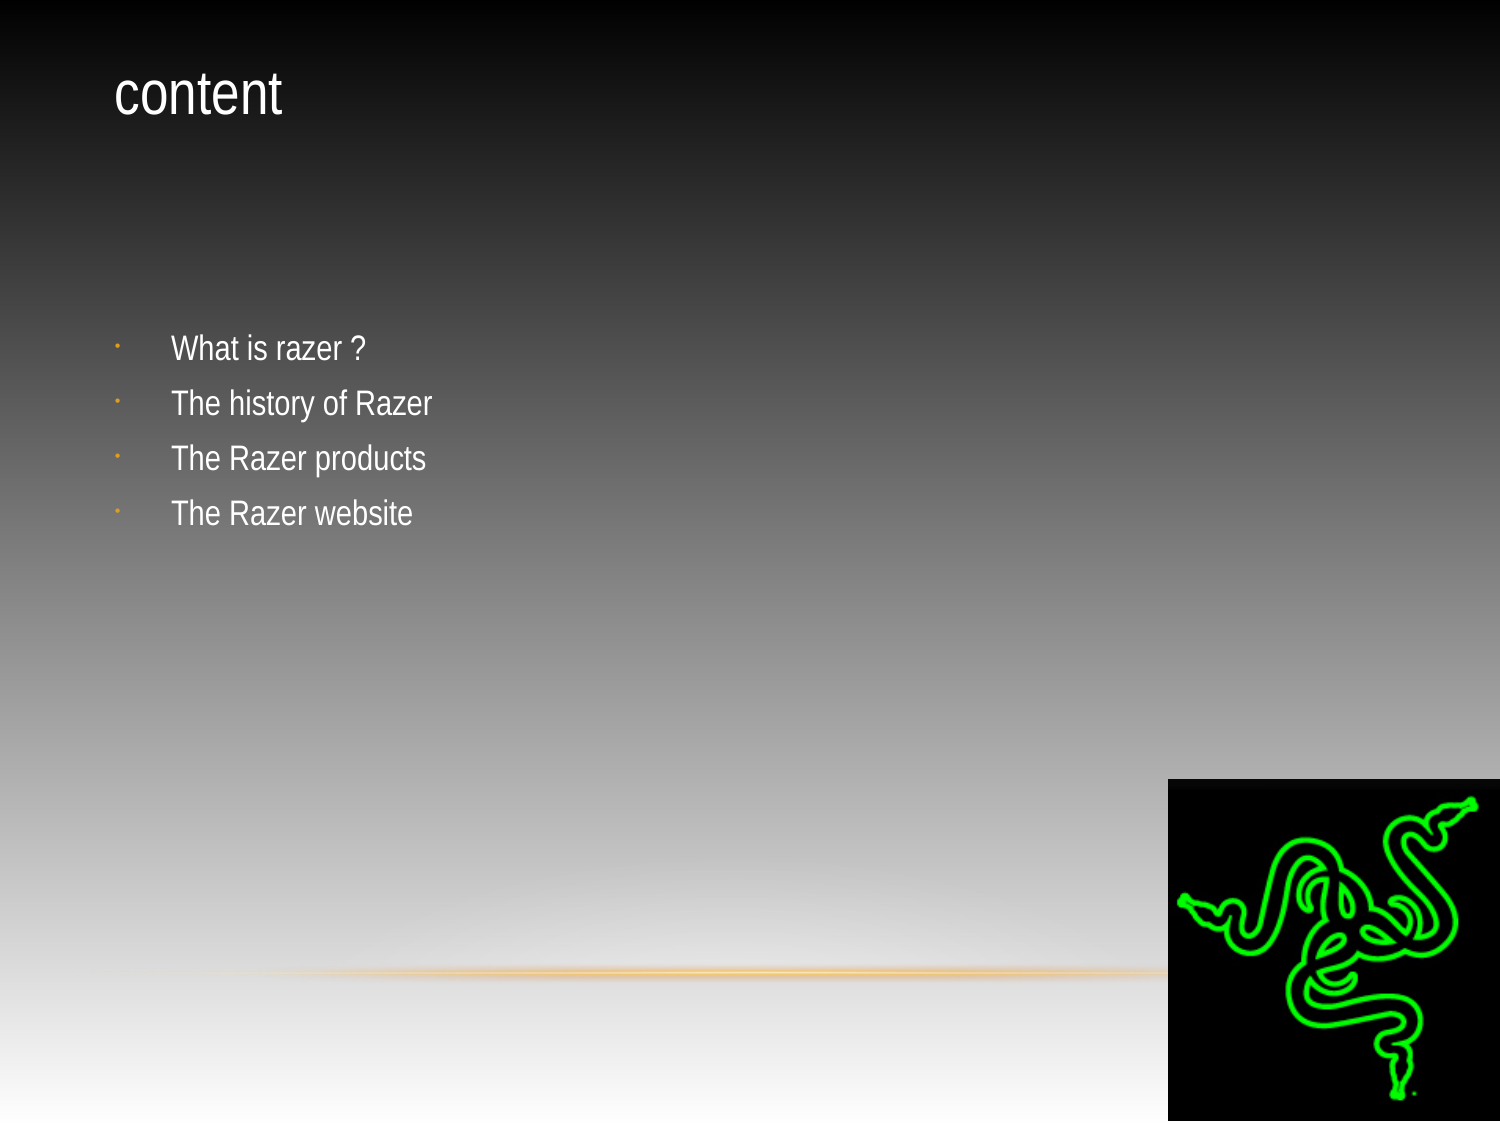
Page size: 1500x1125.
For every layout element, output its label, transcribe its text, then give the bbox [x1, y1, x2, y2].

picture [0, 0, 1500, 1125]
list What is razer ? The history of Razer The Razer products The Razer website [99, 262, 1400, 938]
title content [99, 45, 1400, 233]
